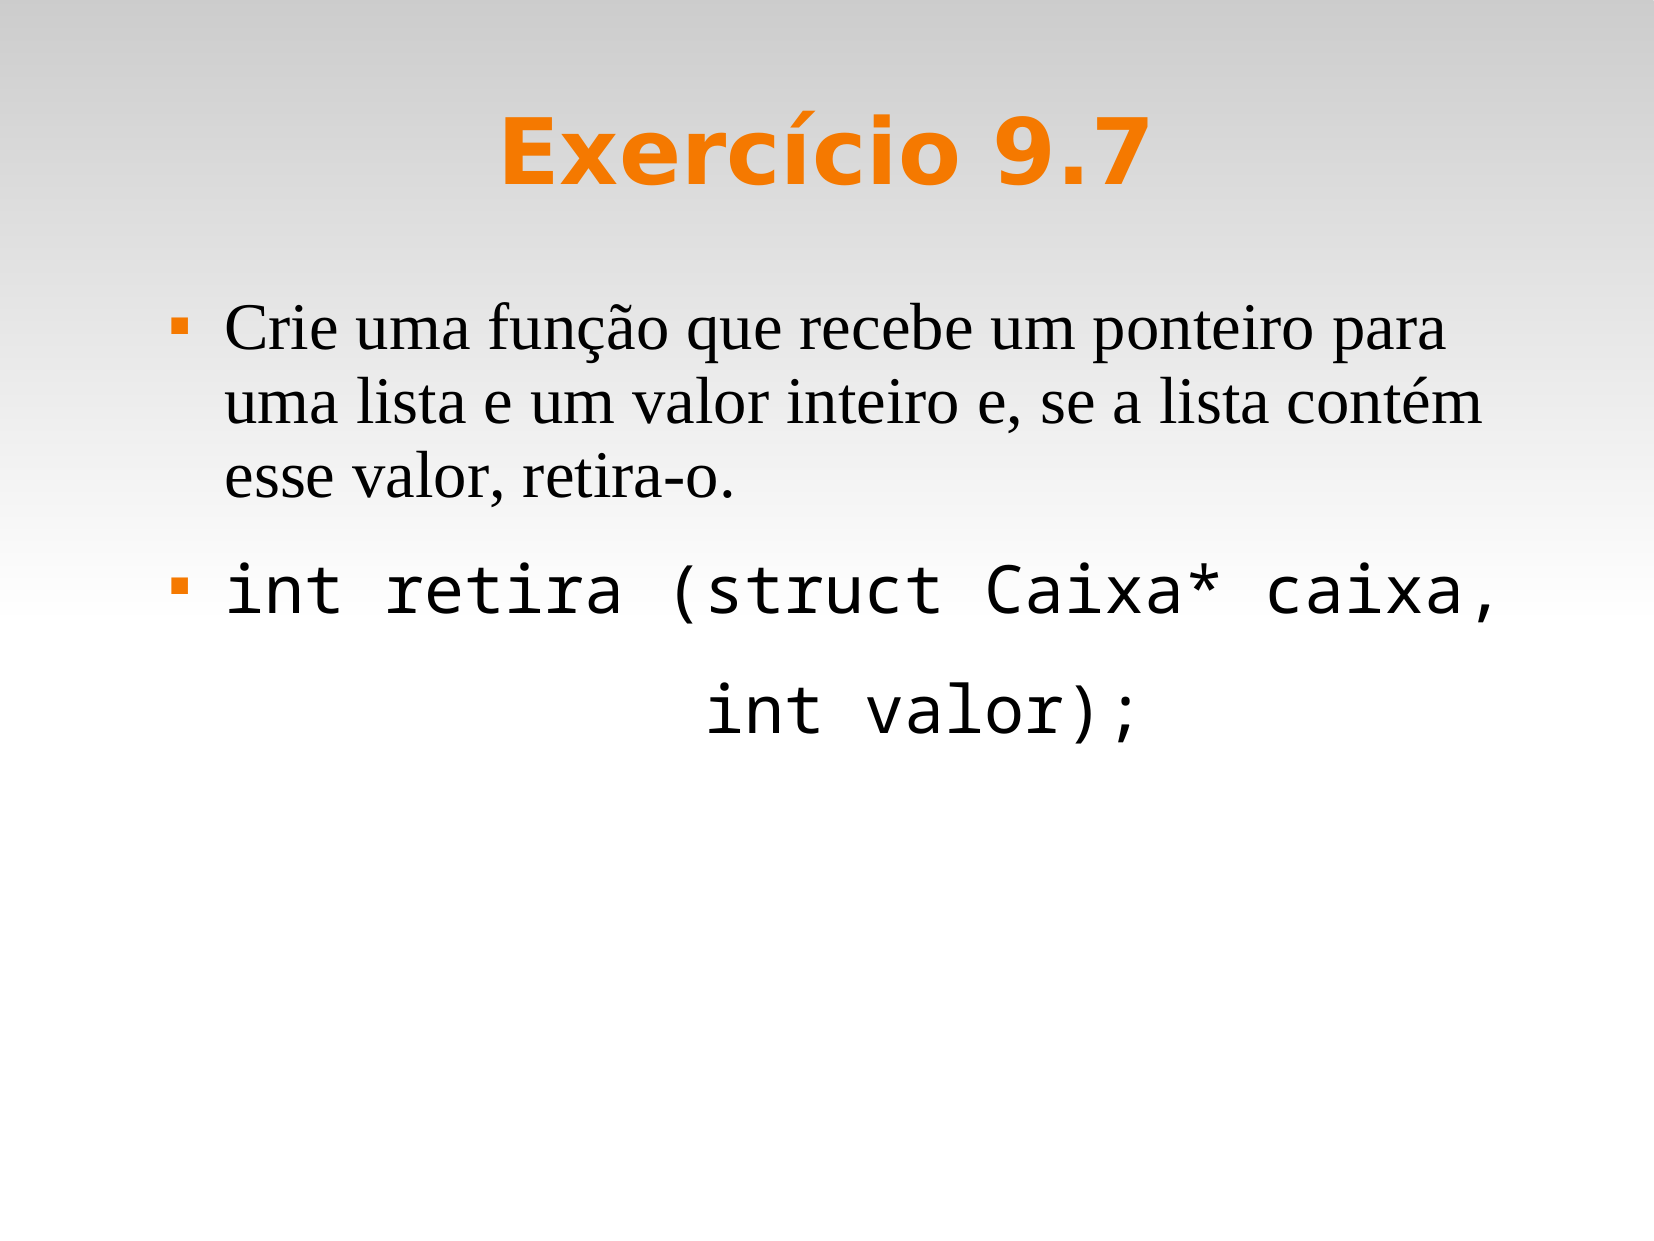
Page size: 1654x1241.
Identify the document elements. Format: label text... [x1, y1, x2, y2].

title Exercício 9.7 [82, 49, 1571, 257]
list Crie uma função que recebe um ponteiro para uma lista e um valor inteiro e, se a lista contém esse valor, retira-o. int retira (struct Caixa* caixa, int valor); [82, 290, 1571, 1120]
